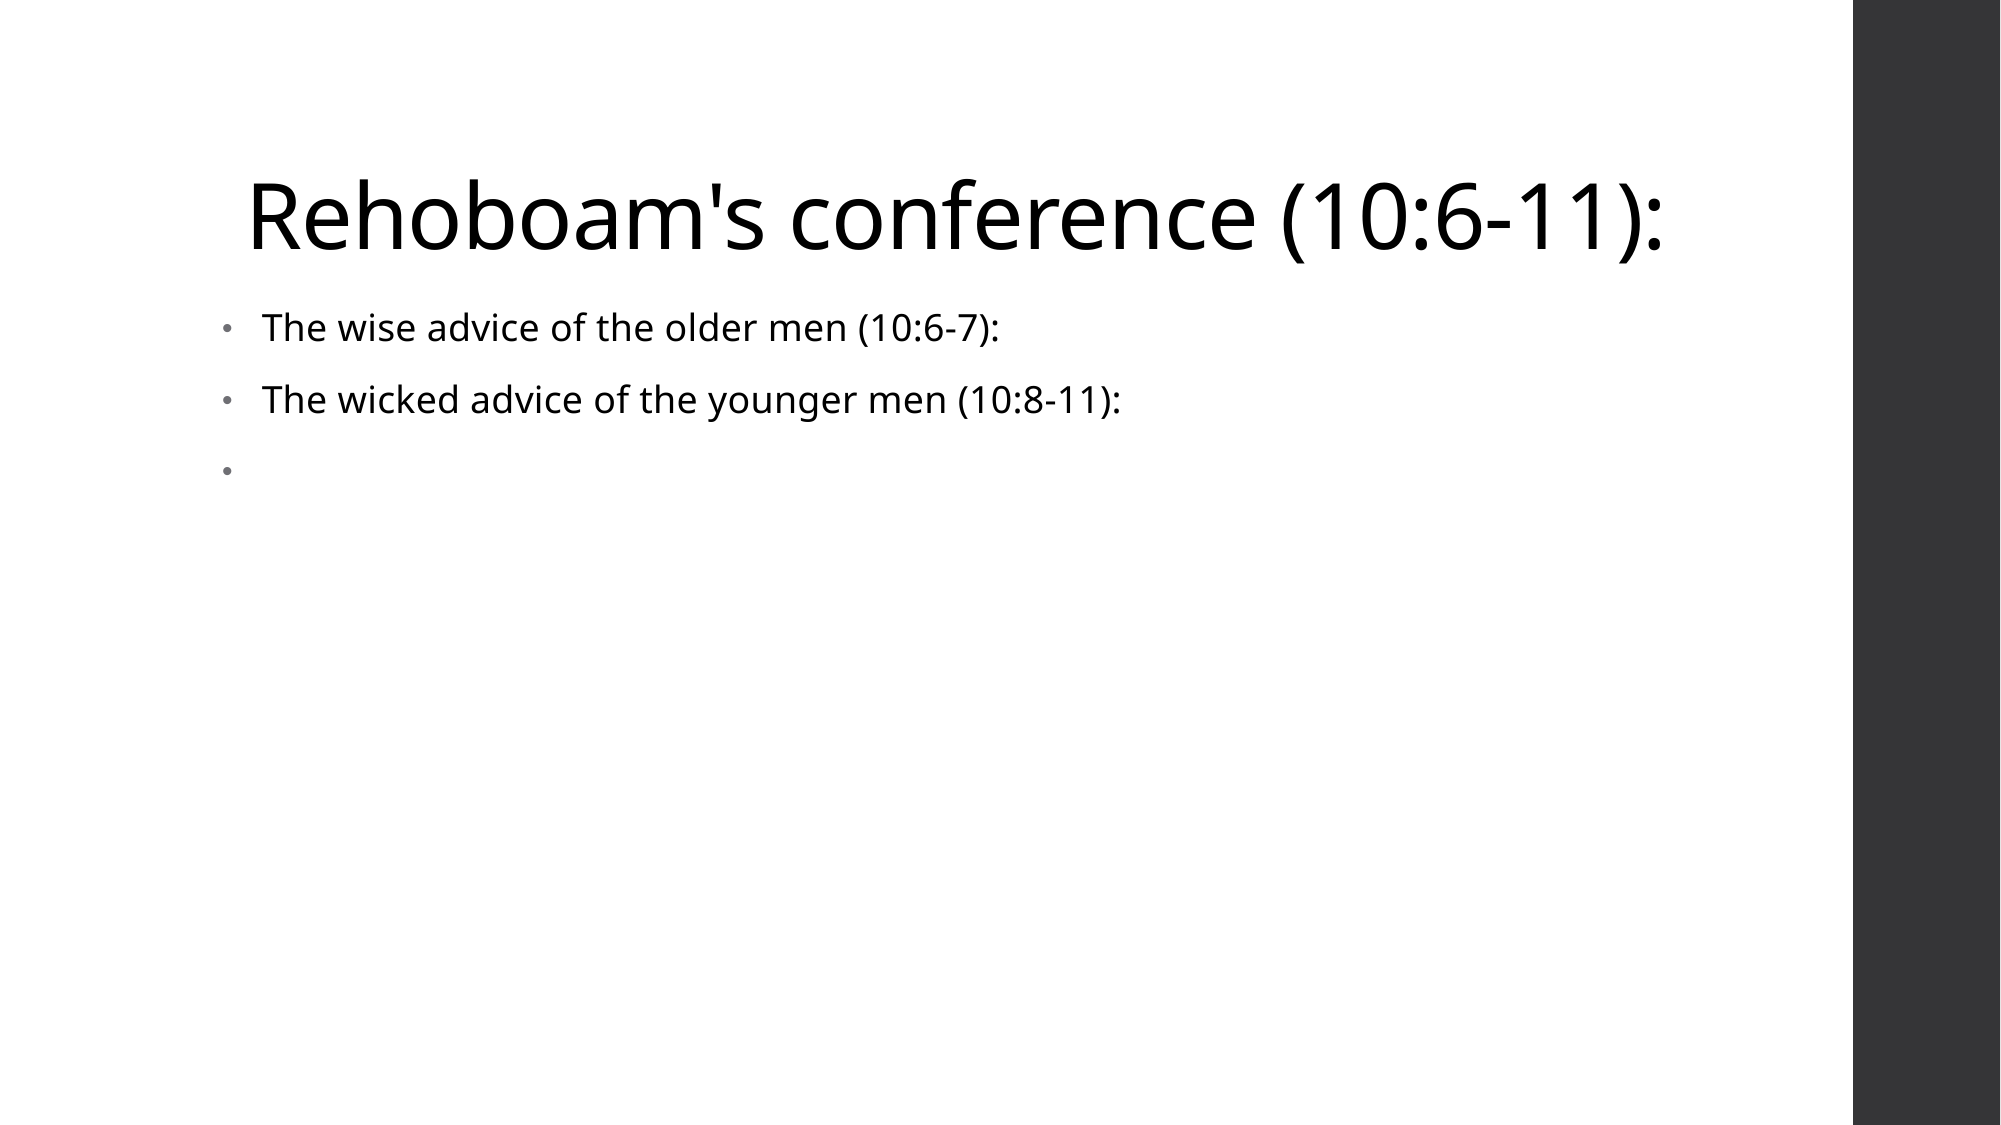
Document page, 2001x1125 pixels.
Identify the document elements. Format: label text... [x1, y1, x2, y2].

title Rehoboam's conference (10:6-11): [206, 60, 1797, 278]
list The wise advice of the older men (10:6-7): The wicked advice of the younger men (10:8-11): [206, 299, 1617, 1014]
